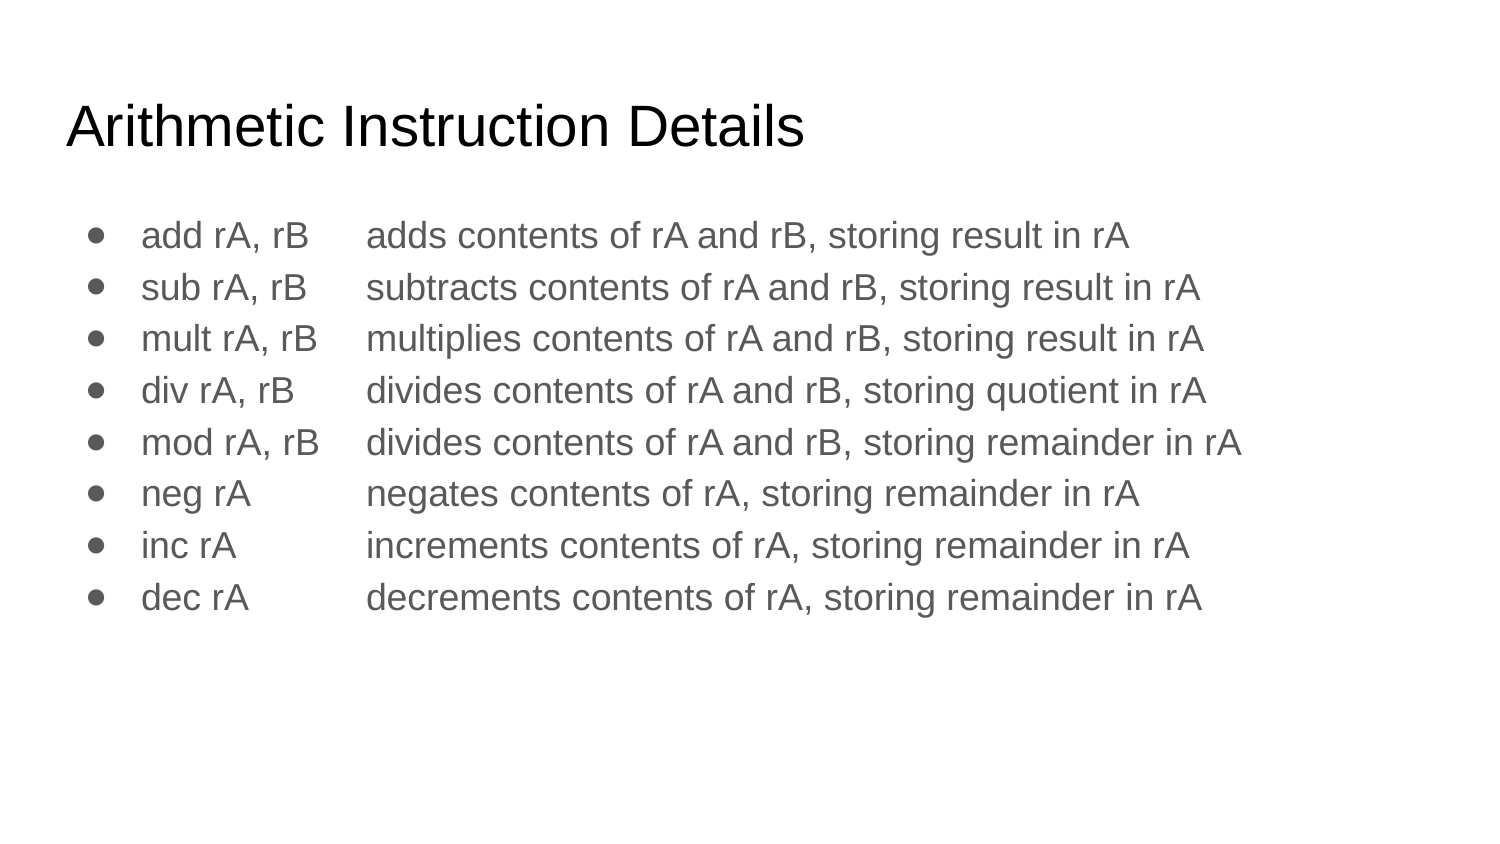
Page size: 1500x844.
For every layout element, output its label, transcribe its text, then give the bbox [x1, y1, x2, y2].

title Arithmetic Instruction Details [51, 72, 1449, 167]
list add rA, rB adds contents of rA and rB, storing result in rA sub rA, rB subtracts contents of rA and rB, storing result in rA mult rA, rB multiplies contents of rA and rB, storing result in rA div rA, rB divides contents of rA and rB, storing quotient in rA mod rA, rB divides contents of rA and rB, storing remainder in rA neg rA negates contents of rA, storing remainder in rA inc rA increments contents of rA, storing remainder in rA dec rA decrements contents of rA, storing remainder in rA [51, 189, 1449, 750]
